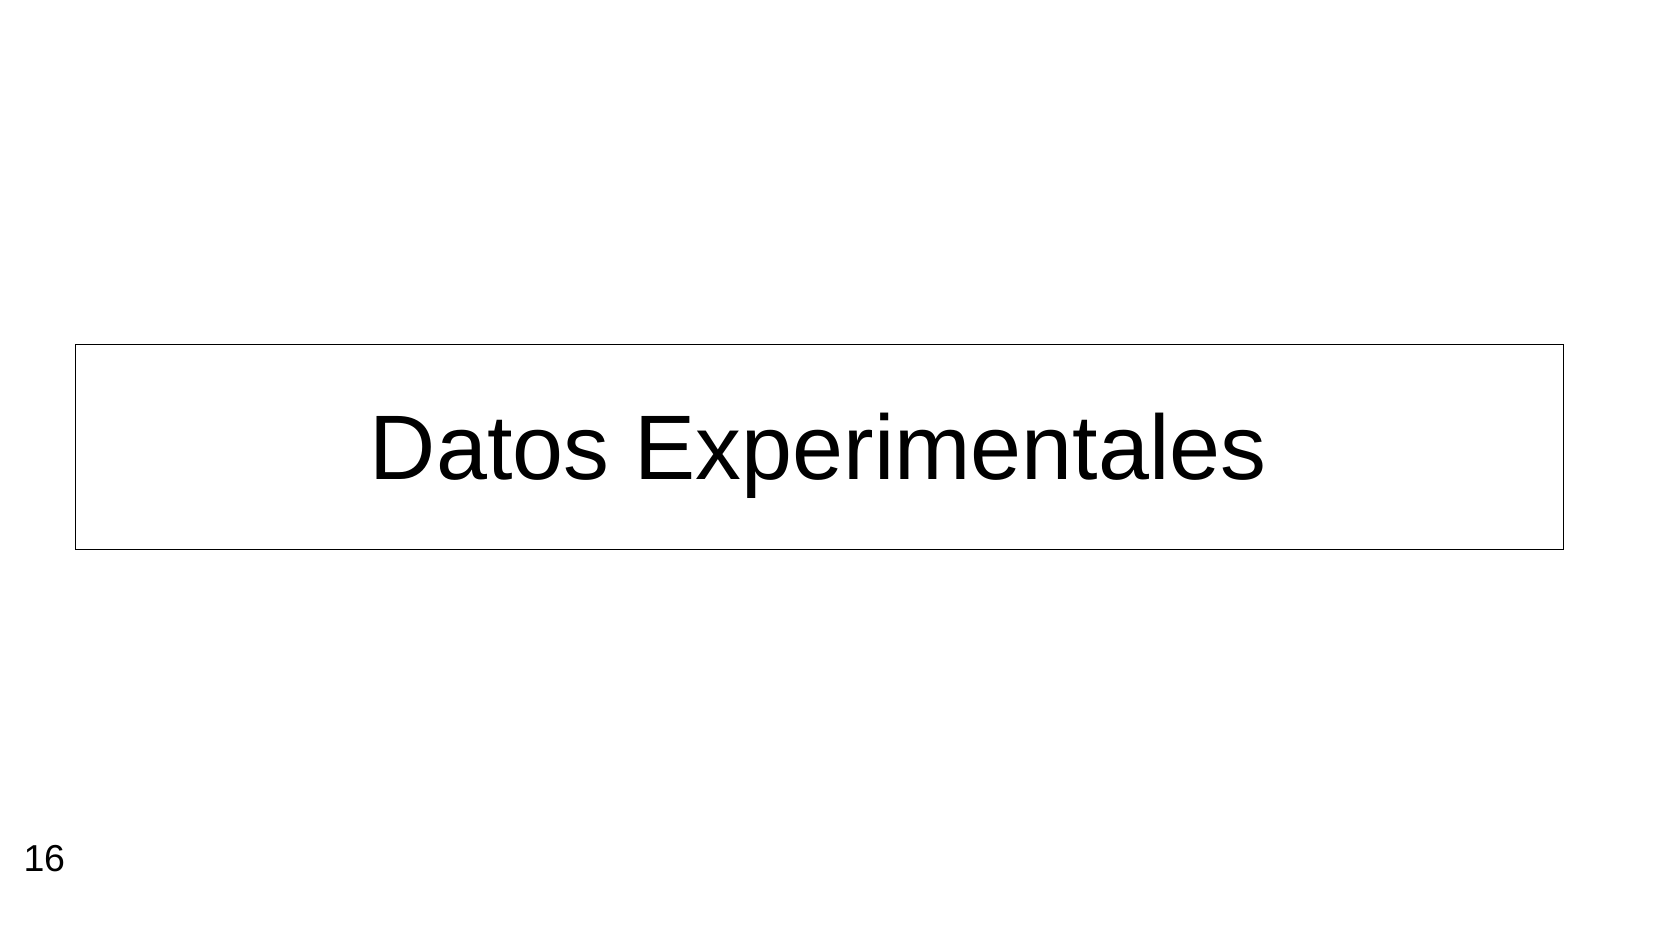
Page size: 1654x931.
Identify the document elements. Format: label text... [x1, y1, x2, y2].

text_box <number> [8, 829, 638, 901]
title Datos Experimentales [75, 344, 1564, 550]
